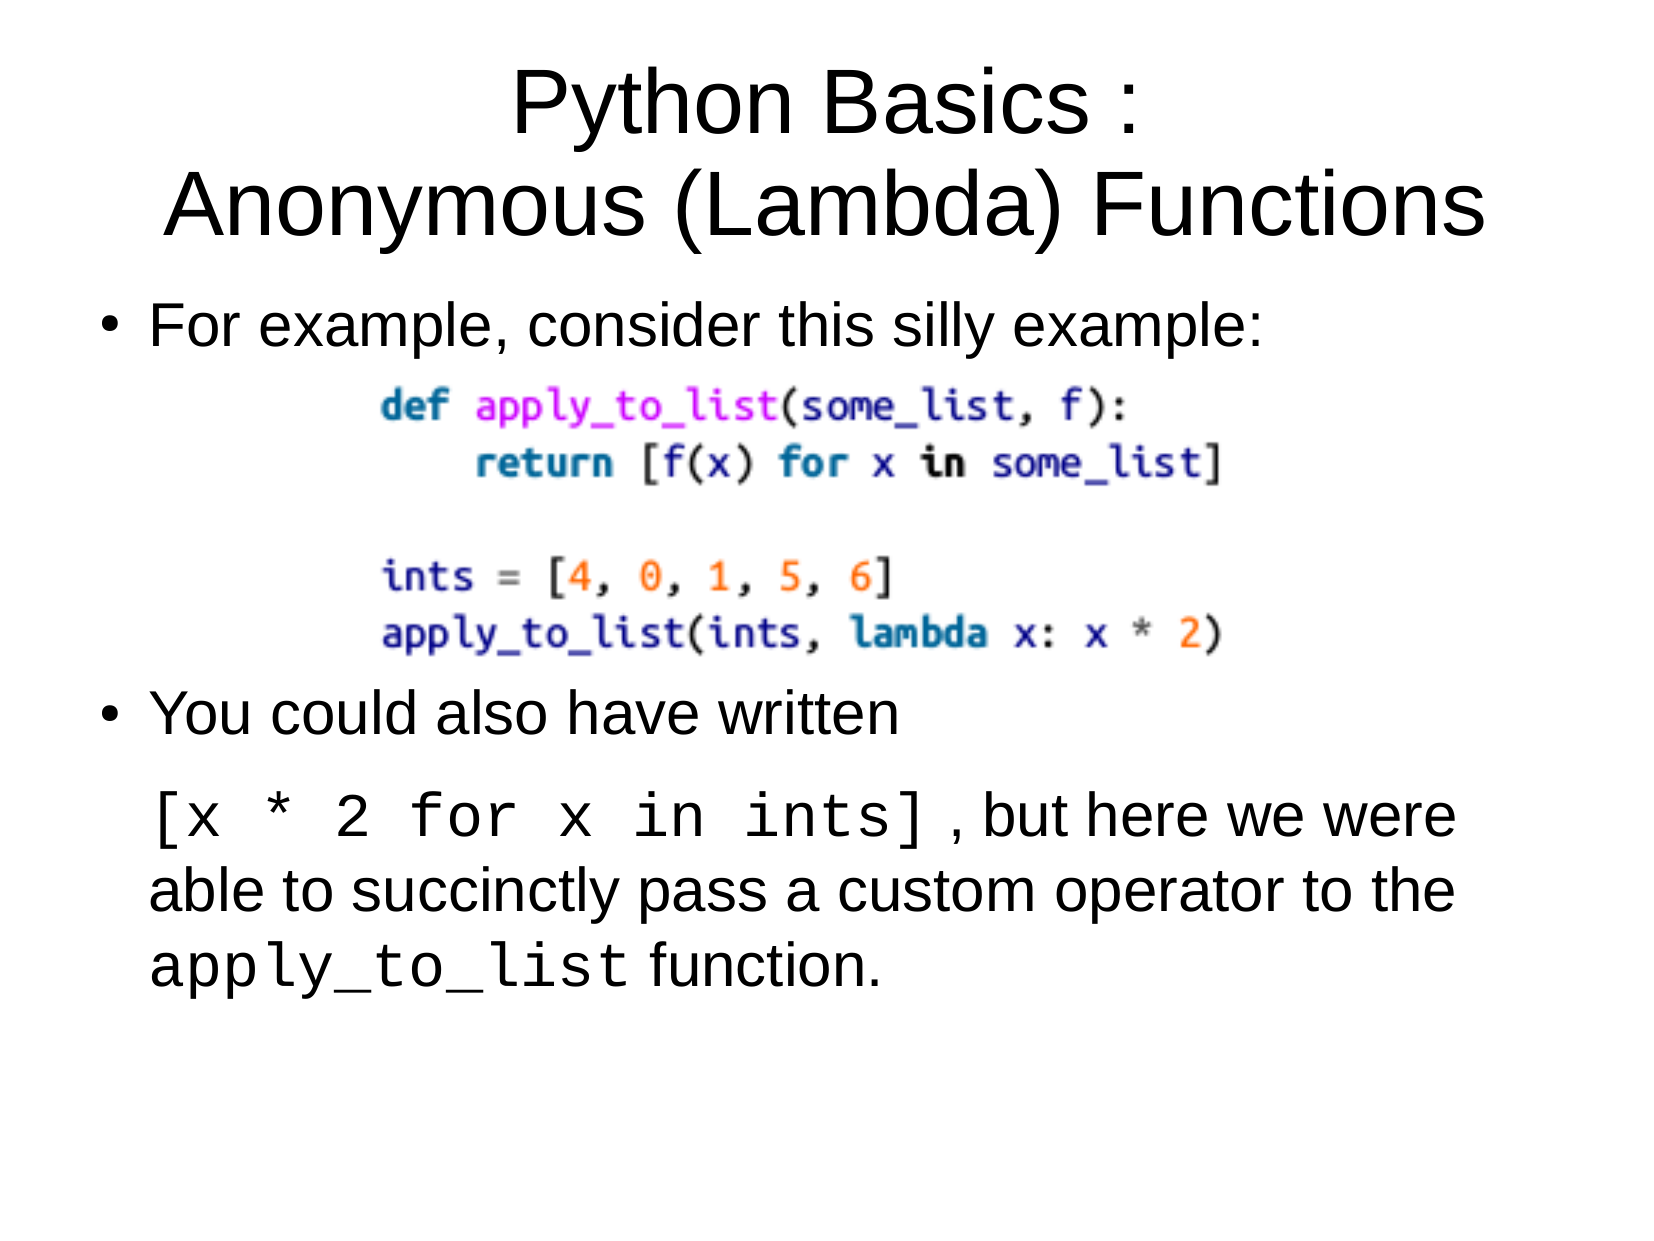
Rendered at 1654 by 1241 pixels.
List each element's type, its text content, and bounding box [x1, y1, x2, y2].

list For example, consider this silly example: You could also have written [x * 2 for x in ints] , but here we were able to succinctly pass a custom operator to the apply_to_list function. [82, 290, 1571, 1010]
title Python Basics : Anonymous (Lambda) Functions [82, 49, 1571, 257]
picture [359, 364, 1290, 668]
